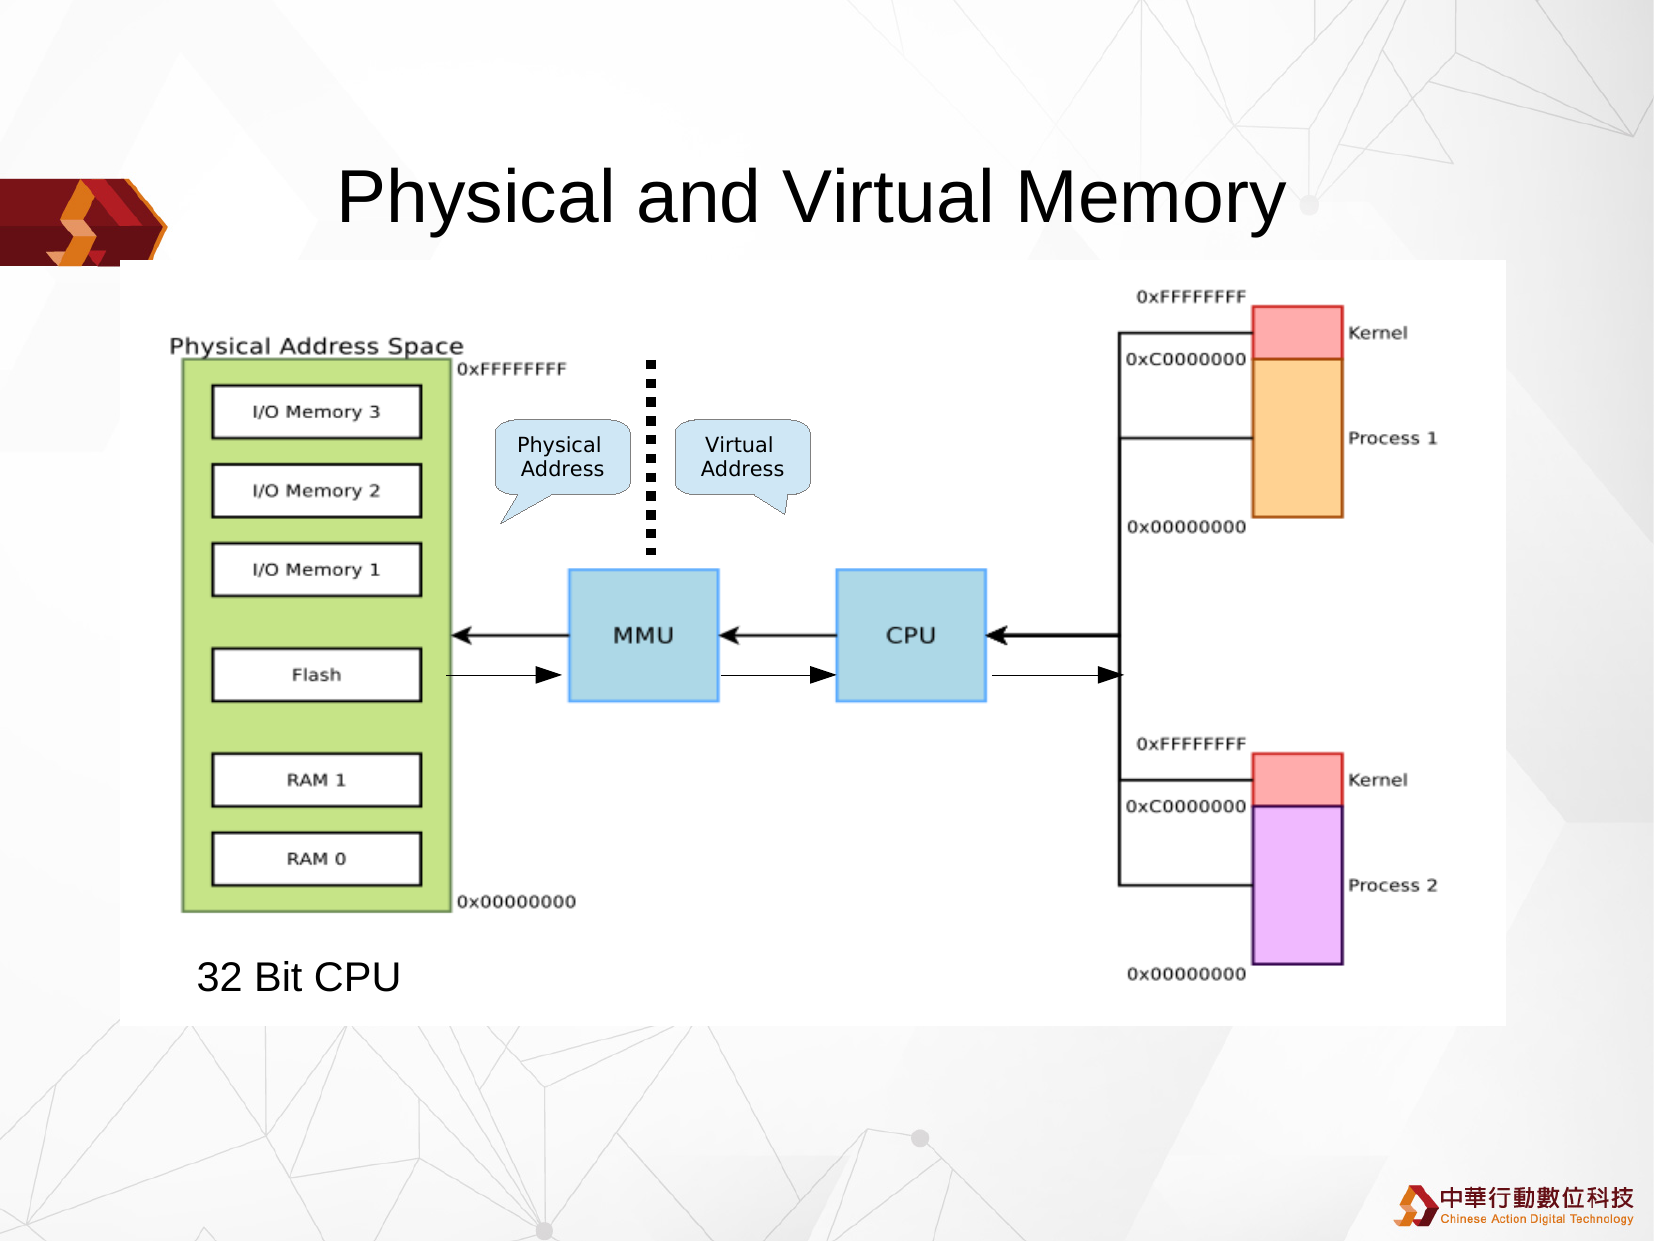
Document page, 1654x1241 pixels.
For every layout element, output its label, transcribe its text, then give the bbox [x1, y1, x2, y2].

text_box Physical Address [495, 419, 631, 524]
picture [0, 0, 1654, 1241]
title Physical and Virtual Memory [117, 112, 1506, 280]
text_box 32 Bit CPU [181, 942, 463, 1009]
text_box Virtual Address [675, 419, 811, 515]
